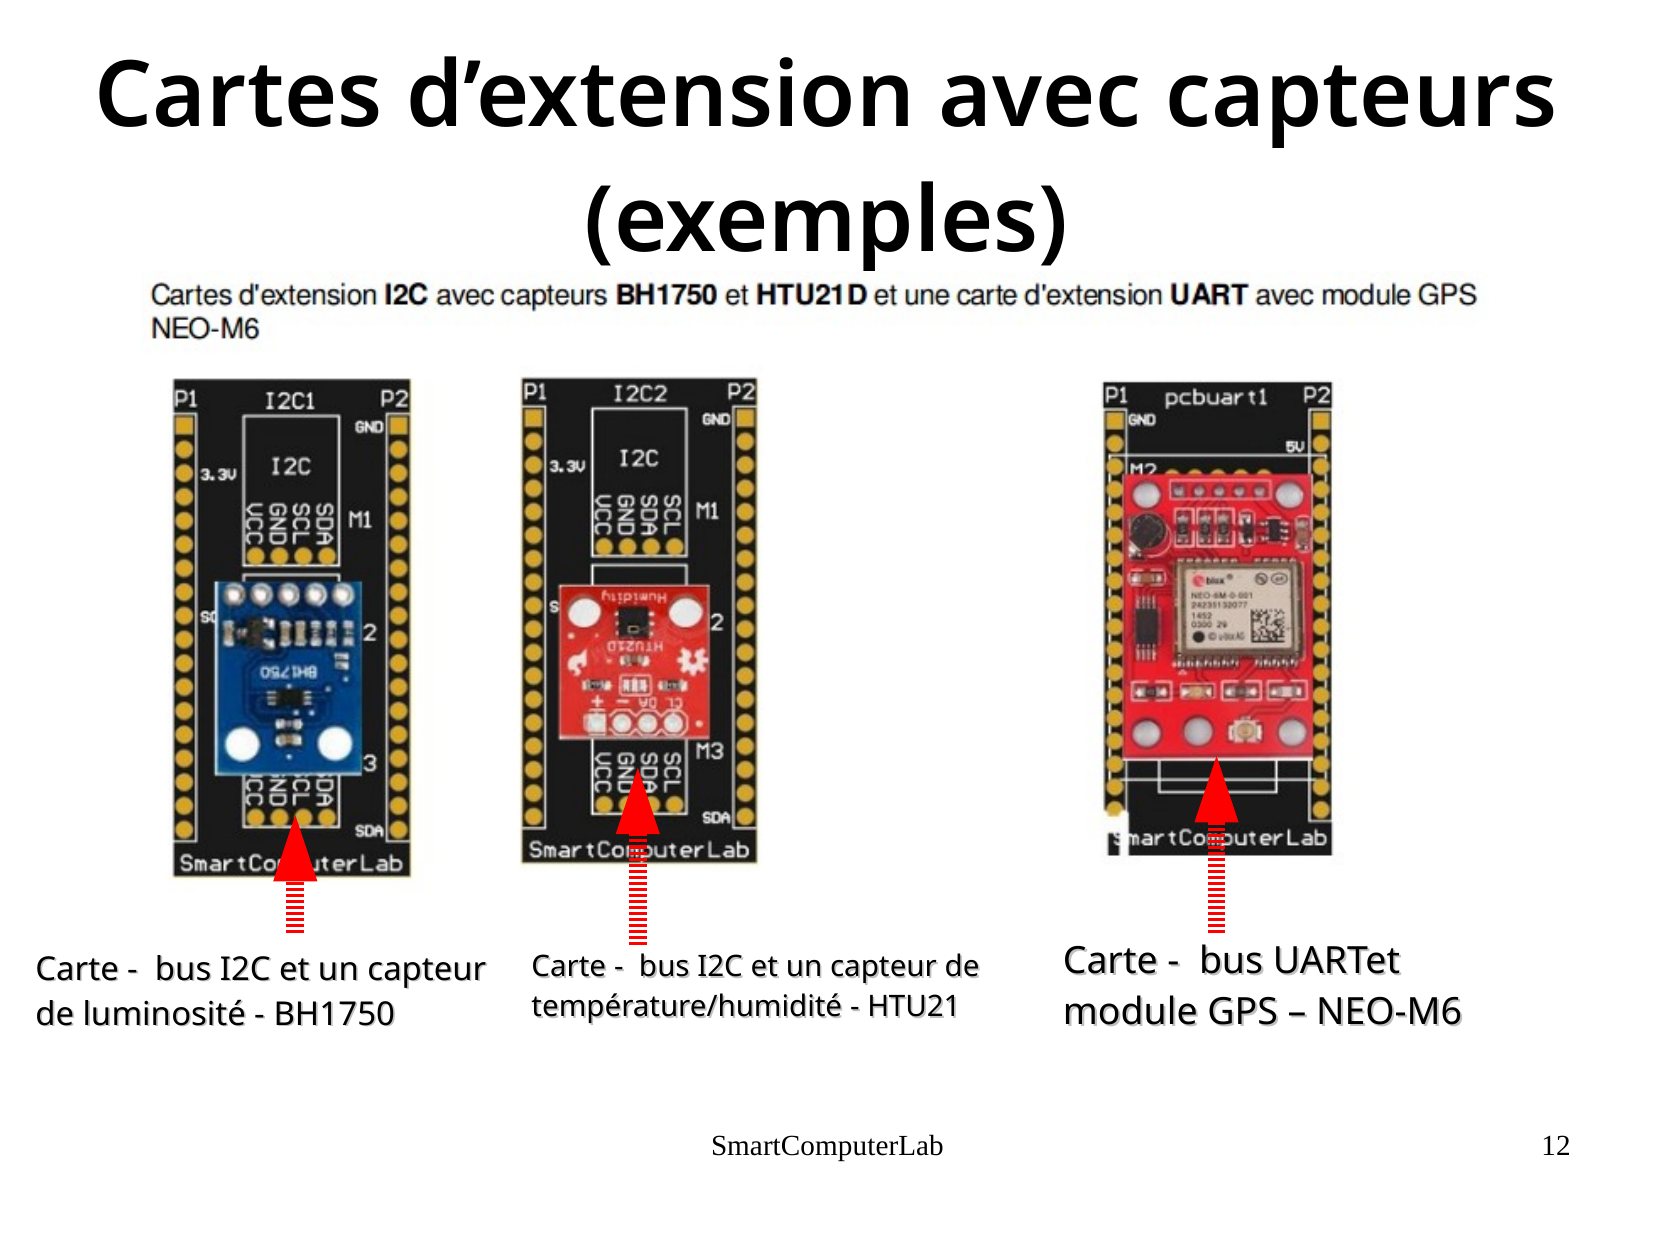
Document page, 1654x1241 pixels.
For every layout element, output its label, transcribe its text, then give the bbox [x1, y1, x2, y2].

text_box Carte - bus I2C et un capteur de température/humidité - HTU21 [531, 944, 993, 1075]
text_box Carte - bus UARTet module GPS – NEO-M6 [1062, 933, 1524, 1063]
subtitle [82, 129, 1571, 850]
text_box Carte - bus I2C et un capteur de luminosité - BH1750 [35, 944, 497, 1075]
picture [141, 271, 1489, 893]
title Cartes d’extension avec capteurs (exemples) [82, 49, 1571, 129]
